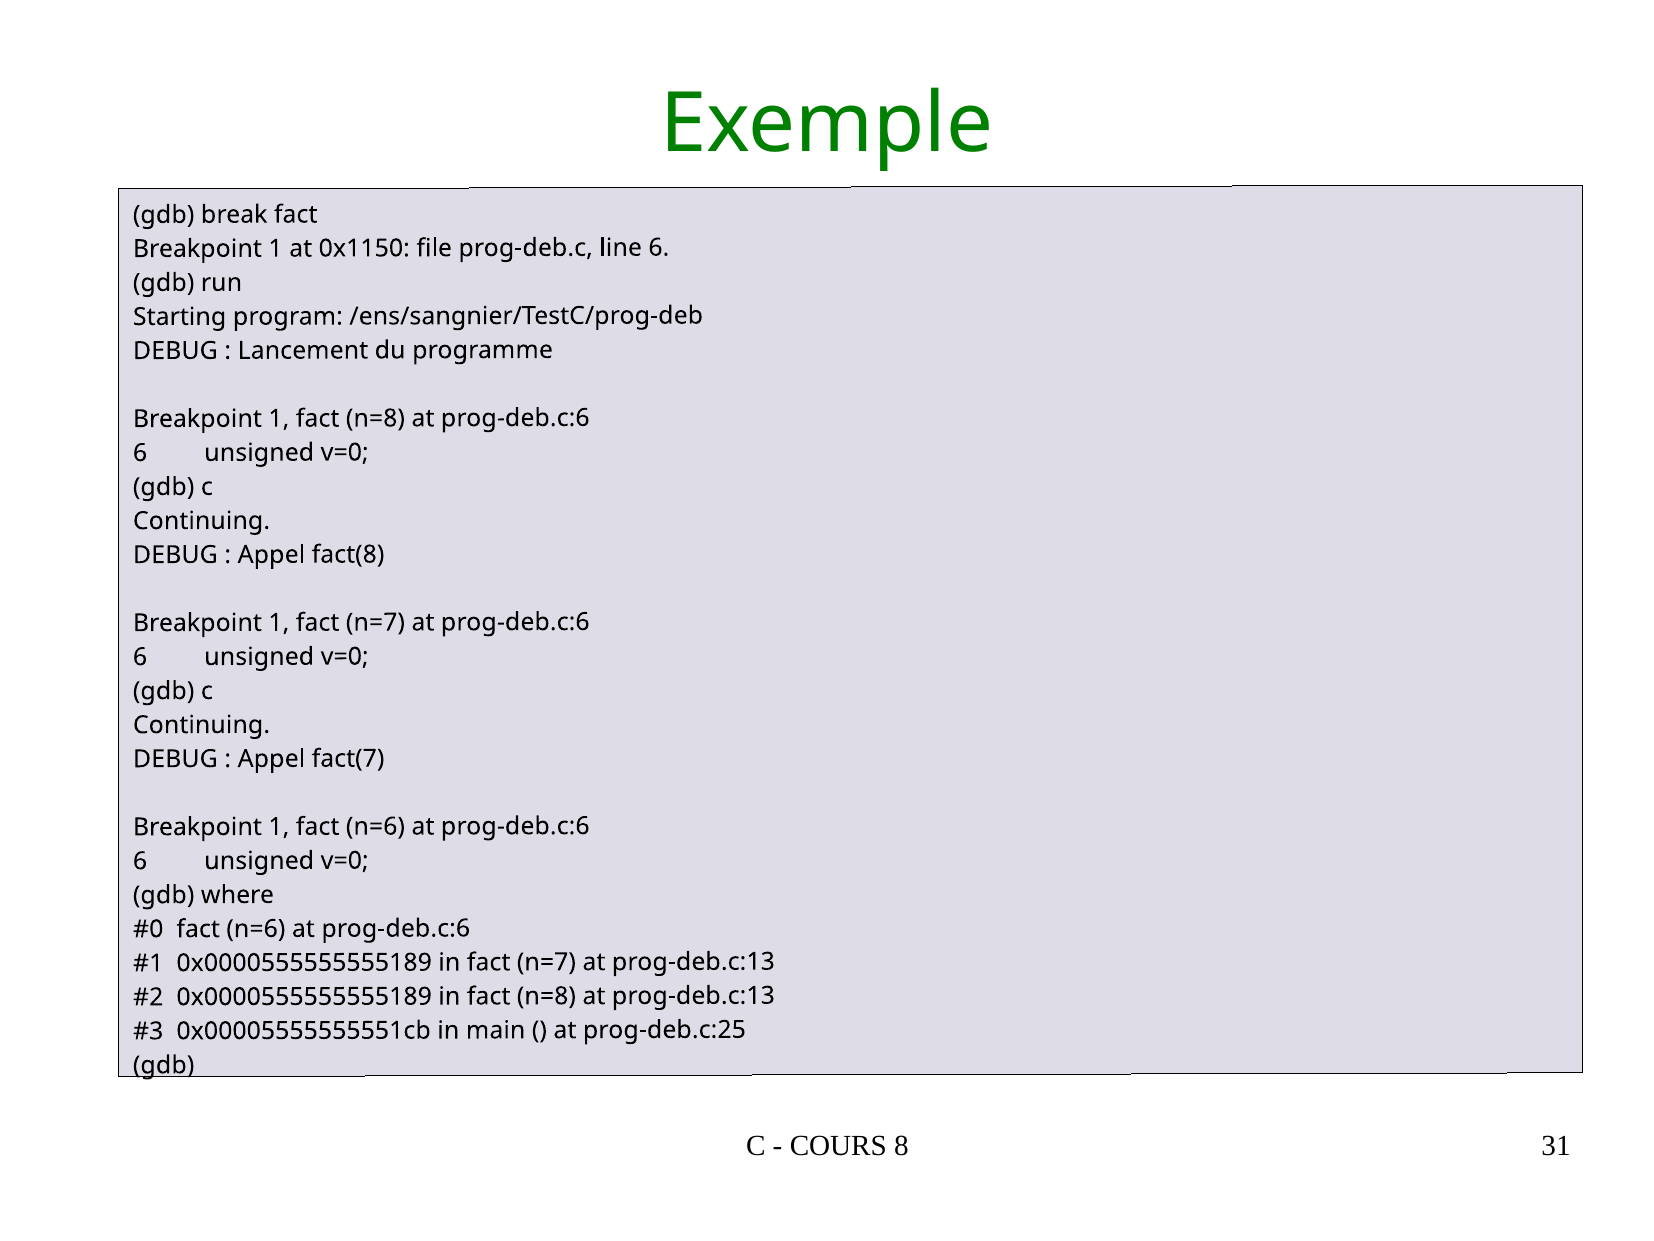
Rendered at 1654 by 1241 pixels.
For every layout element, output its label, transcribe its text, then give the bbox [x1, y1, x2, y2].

title Exemple [82, 49, 1571, 189]
text_box (gdb) break fact Breakpoint 1 at 0x1150: file prog-deb.c, line 6. (gdb) run Starting program: /ens/sangnier/TestC/prog-deb DEBUG : Lancement du programme Breakpoint 1, fact (n=8) at prog-deb.c:6 6 unsigned v=0; (gdb) c Continuing. DEBUG : Appel fact(8) Breakpoint 1, fact (n=7) at prog-deb.c:6 6 unsigned v=0; (gdb) c Continuing. DEBUG : Appel fact(7) Breakpoint 1, fact (n=6) at prog-deb.c:6 6 unsigned v=0; (gdb) where #0 fact (n=6) at prog-deb.c:6 #1 0x0000555555555189 in fact (n=7) at prog-deb.c:13 #2 0x0000555555555189 in fact (n=8) at prog-deb.c:13 #3 0x00005555555551cb in main () at prog-deb.c:25 (gdb) [118, 185, 1583, 1077]
